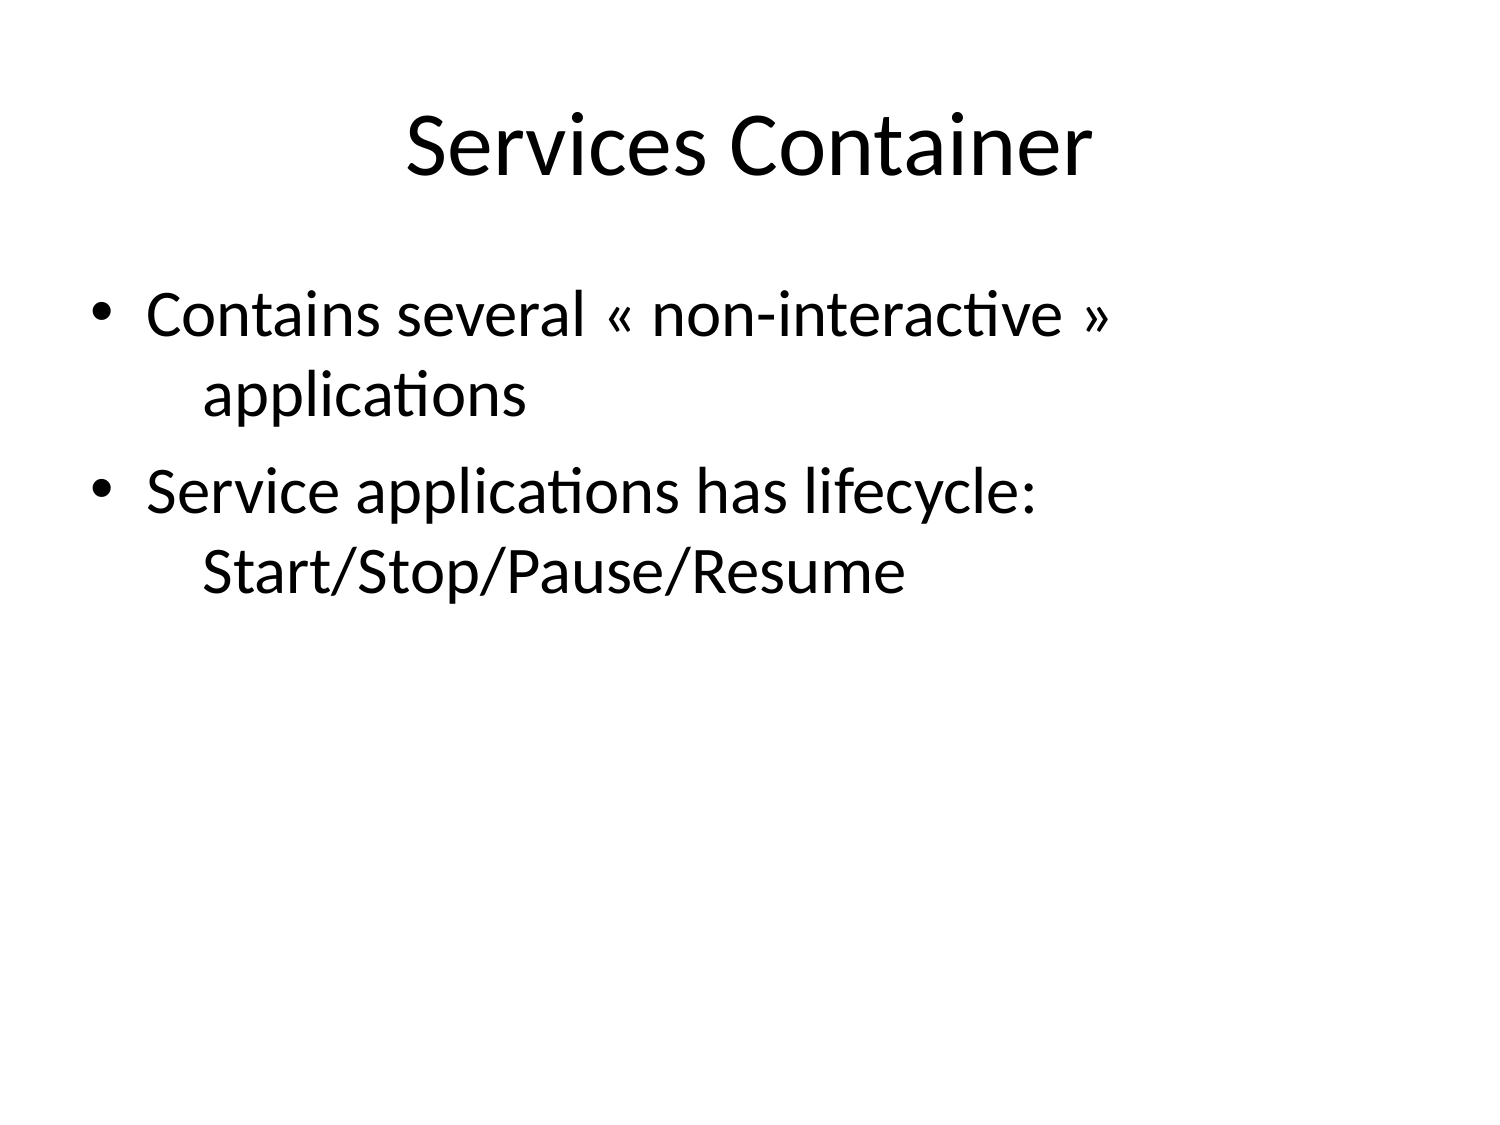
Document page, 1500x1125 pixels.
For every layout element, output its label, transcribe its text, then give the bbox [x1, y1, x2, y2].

list Contains several « non-interactive » applications Service applications has lifecycle: Start/Stop/Pause/Resume [75, 262, 1426, 1005]
title Services Container [75, 45, 1426, 233]
